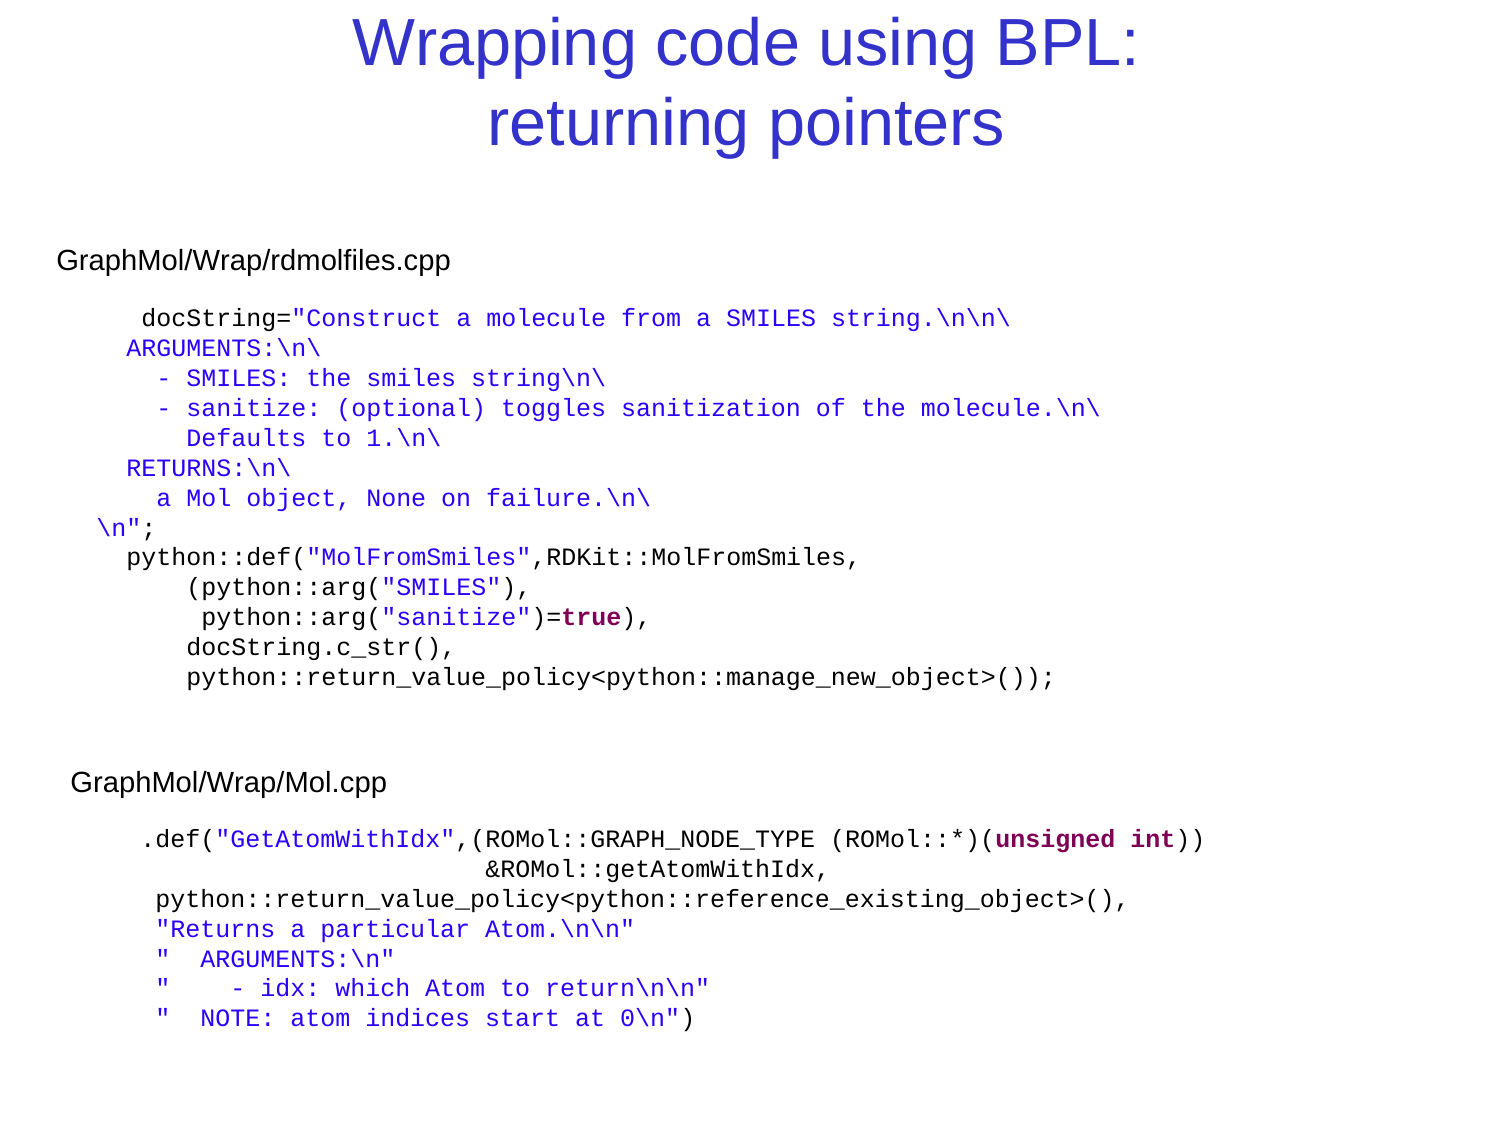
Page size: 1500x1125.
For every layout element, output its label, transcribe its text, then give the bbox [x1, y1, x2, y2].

text_box GraphMol/Wrap/rdmolfiles.cpp [41, 233, 467, 284]
text_box .def("GetAtomWithIdx",(ROMol::GRAPH_NODE_TYPE (ROMol::*)(unsigned int)) &ROMol::getAtomWithIdx, python::return_value_policy<python::reference_existing_object>(), "Returns a particular Atom.\n\n" " ARGUMENTS:\n" " - idx: which Atom to return\n\n" " NOTE: atom indices start at 0\n") [95, 814, 1459, 1040]
text_box docString="Construct a molecule from a SMILES string.\n\n\ ARGUMENTS:\n\ - SMILES: the smiles string\n\ - sanitize: (optional) toggles sanitization of the molecule.\n\ Defaults to 1.\n\ RETURNS:\n\ a Mol object, None on failure.\n\ \n"; python::def("MolFromSmiles",RDKit::MolFromSmiles, (python::arg("SMILES"), python::arg("sanitize")=true), docString.c_str(), python::return_value_policy<python::manage_new_object>()); [81, 293, 1445, 699]
title Wrapping code using BPL: returning pointers [77, 0, 1416, 167]
text_box GraphMol/Wrap/Mol.cpp [55, 755, 403, 807]
